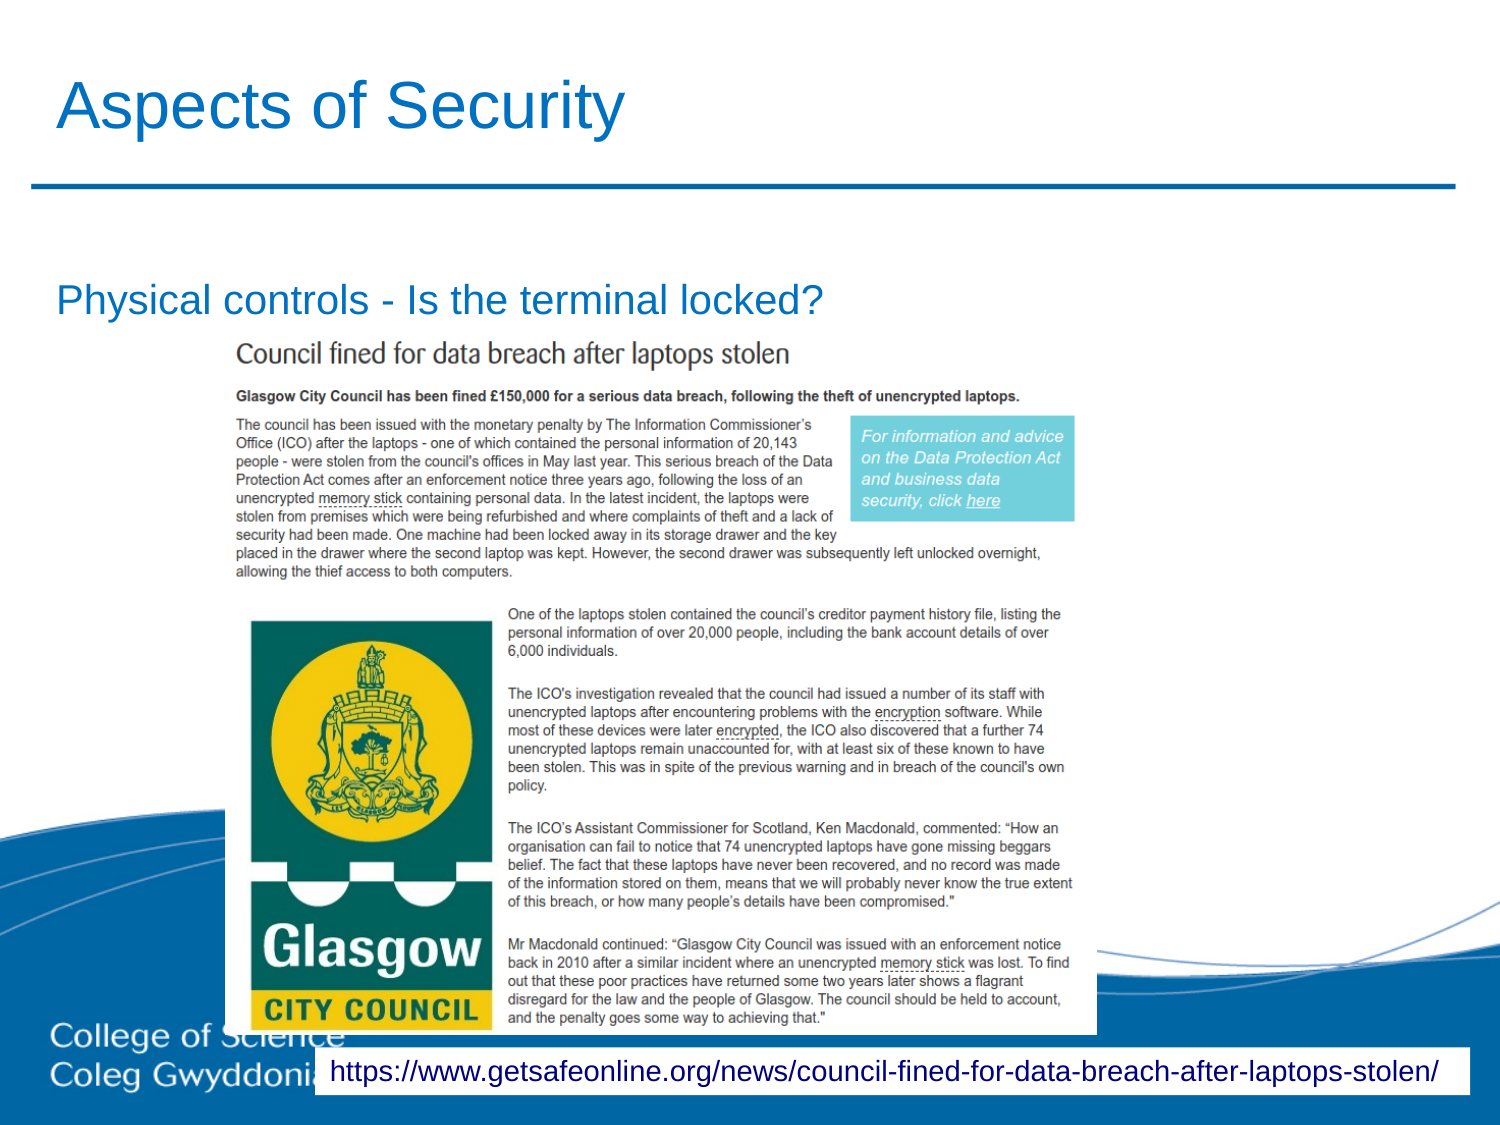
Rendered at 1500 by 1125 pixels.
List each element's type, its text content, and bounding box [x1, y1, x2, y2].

picture [0, 0, 1500, 1125]
text_box Aspects of Security [41, 54, 1164, 150]
text_box Physical controls - Is the terminal locked? [41, 265, 1471, 331]
text_box https://www.getsafeonline.org/news/council-fined-for-data-breach-after-laptops-stolen/ [315, 1047, 1471, 1096]
